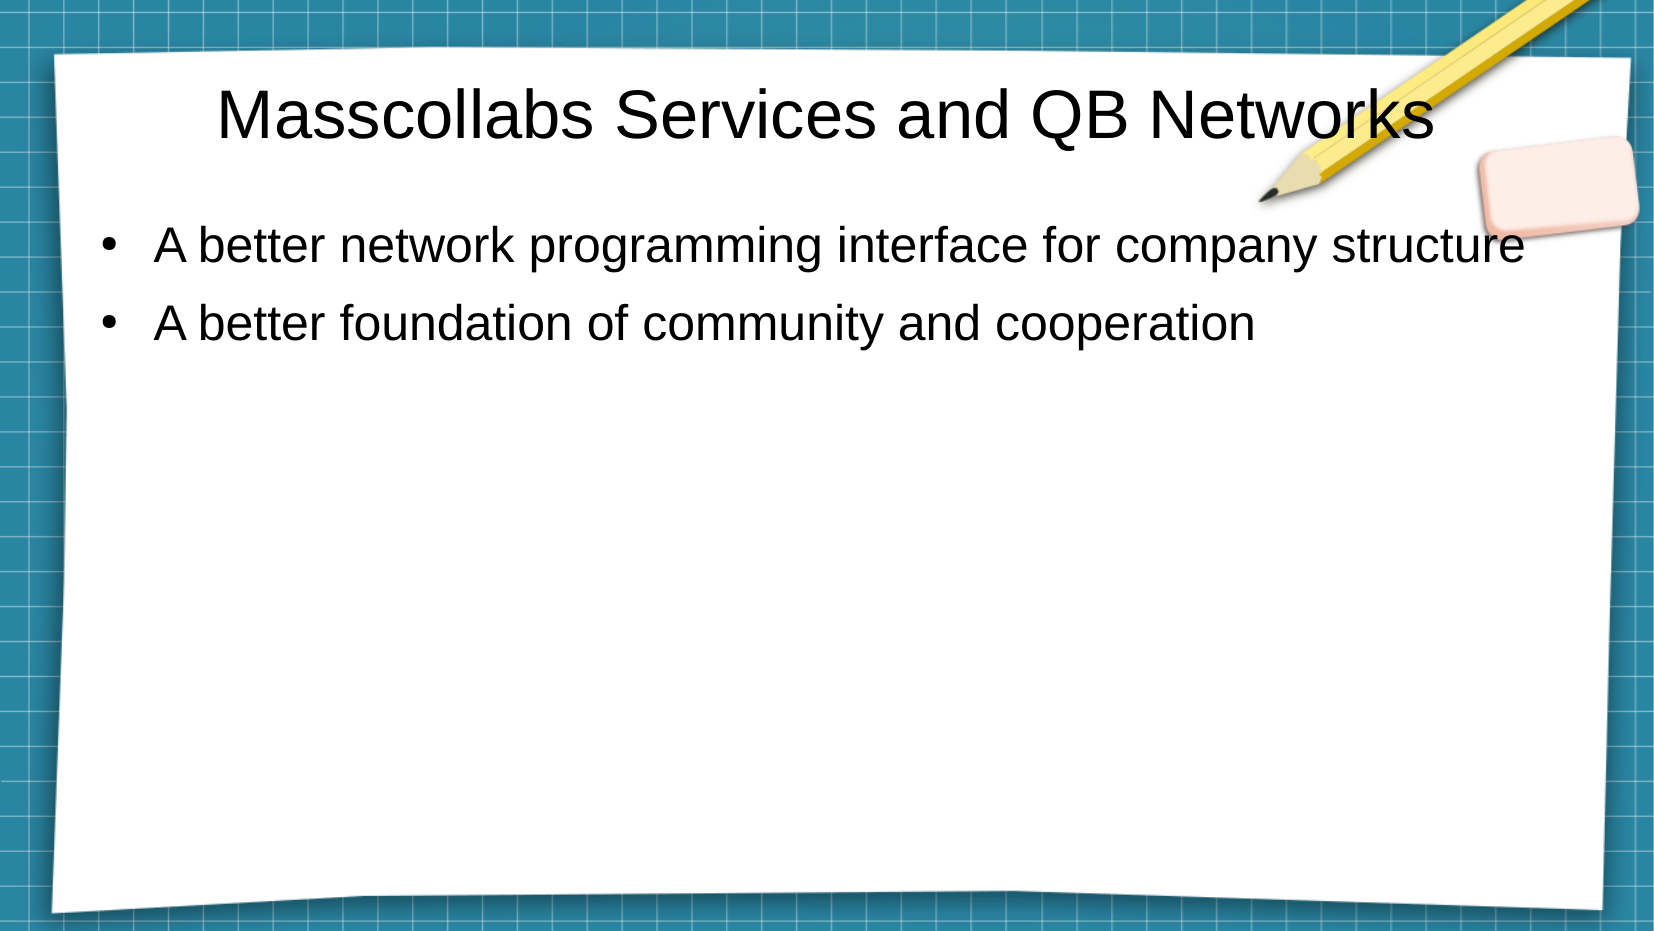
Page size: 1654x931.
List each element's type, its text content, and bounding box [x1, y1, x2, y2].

list A better network programming interface for company structure A better foundation of community and cooperation [82, 217, 1571, 758]
picture [0, 0, 1654, 931]
title Masscollabs Services and QB Networks [82, 37, 1571, 193]
